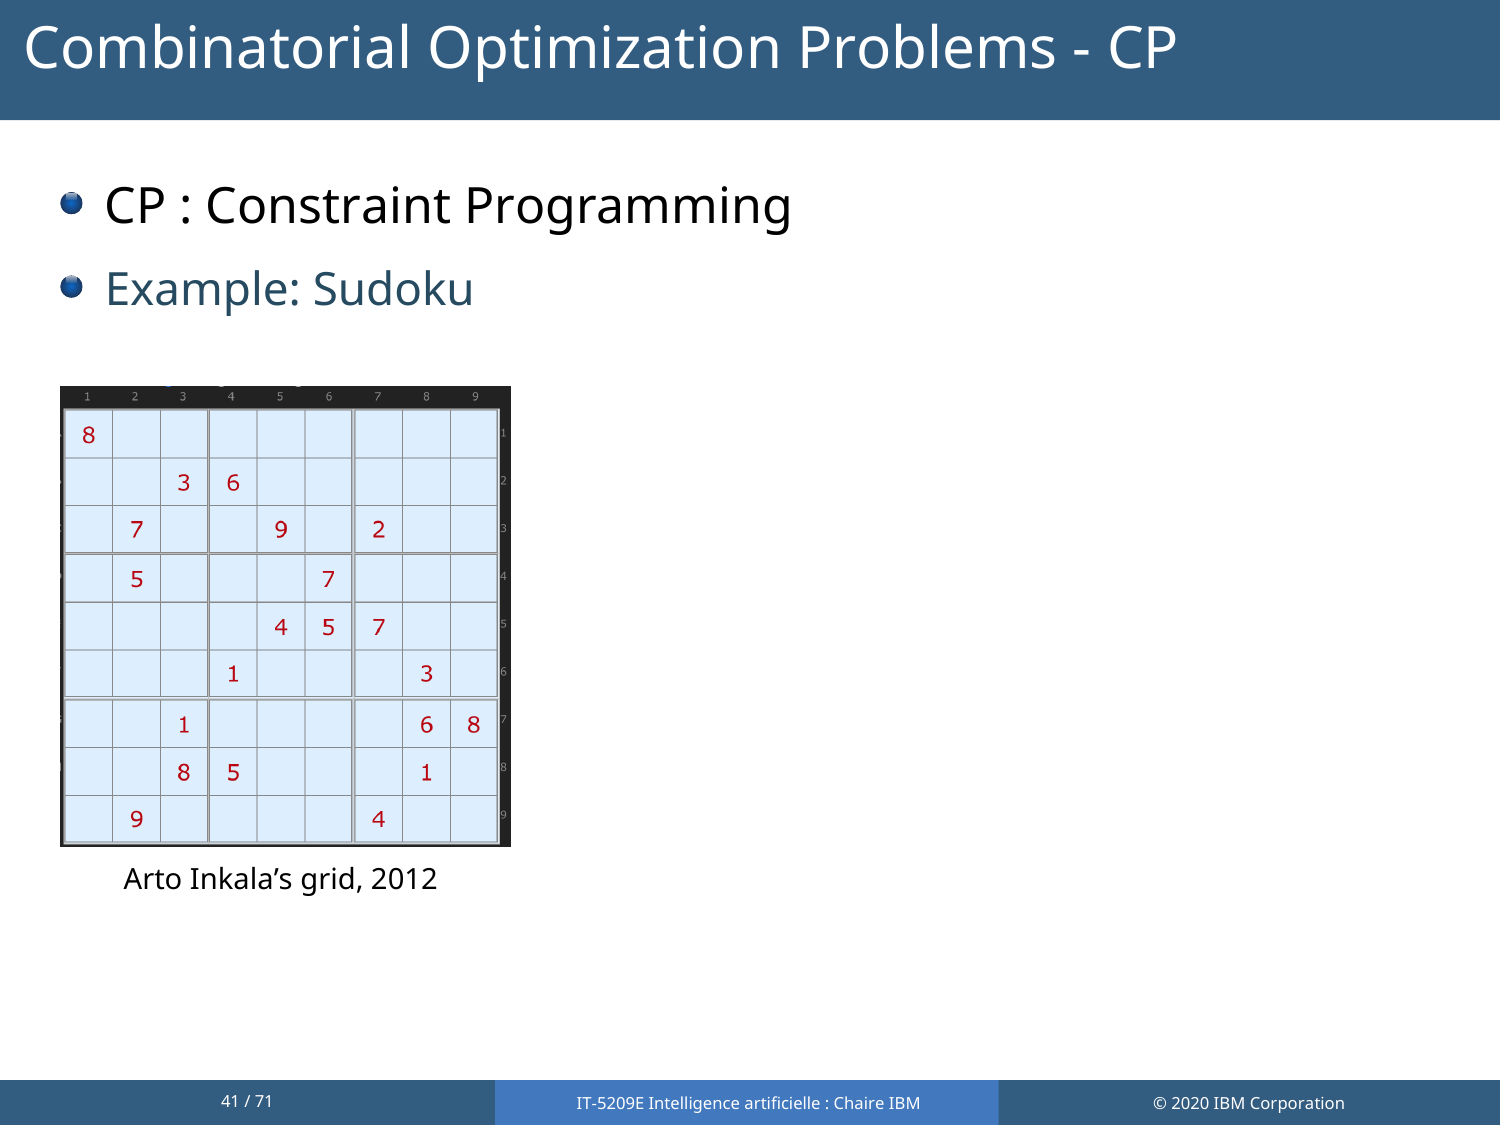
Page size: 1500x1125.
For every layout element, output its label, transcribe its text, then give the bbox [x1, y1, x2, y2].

title Combinatorial Optimization Problems - CP [0, 0, 1500, 121]
list CP : Constraint Programming Example: Sudoku [45, 165, 1441, 1036]
picture [60, 386, 511, 848]
text_box Arto Inkala’s grid, 2012 [108, 852, 446, 903]
